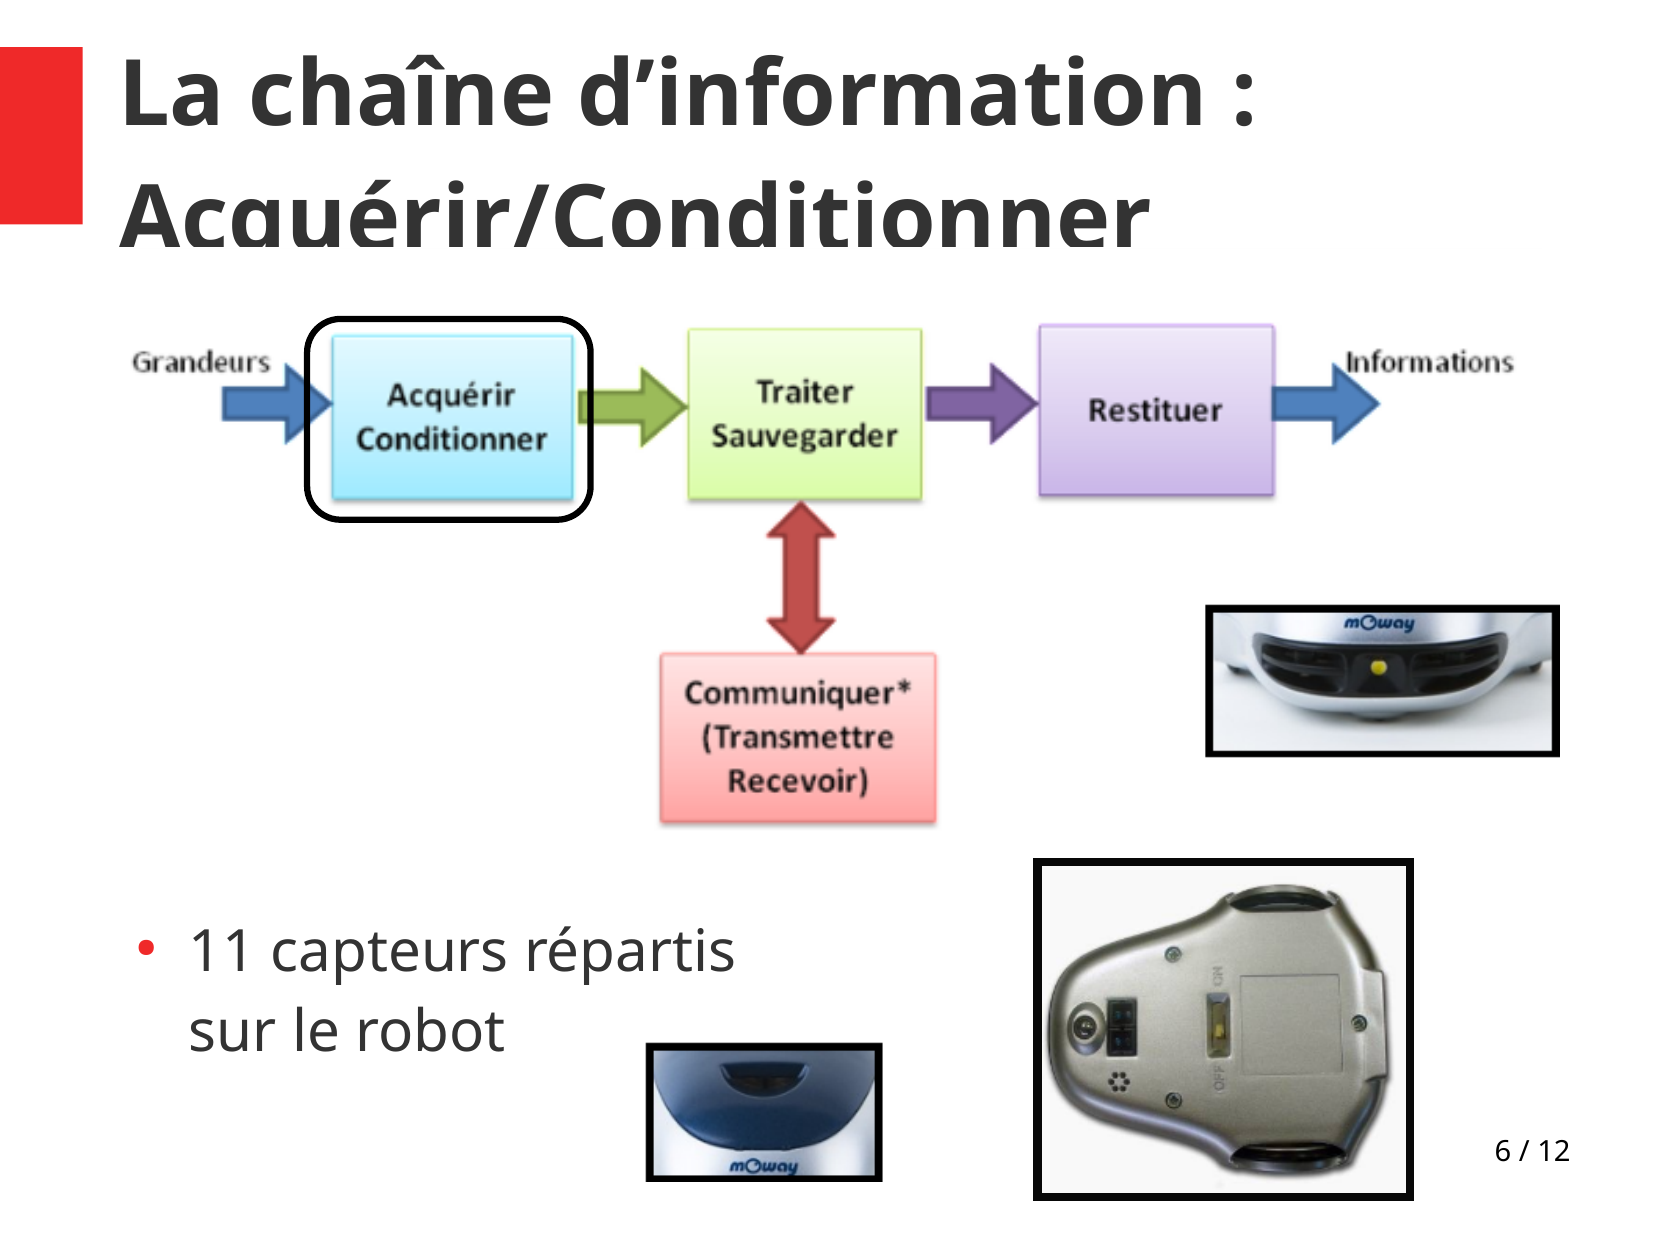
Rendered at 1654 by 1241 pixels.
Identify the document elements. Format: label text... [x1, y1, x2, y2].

picture [118, 247, 1560, 863]
picture [643, 1040, 886, 1182]
title La chaîne d’information : Acquérir/Conditionner [118, 45, 1571, 260]
list 11 capteurs répartis sur le robot [118, 909, 810, 1074]
picture [1041, 866, 1406, 1193]
